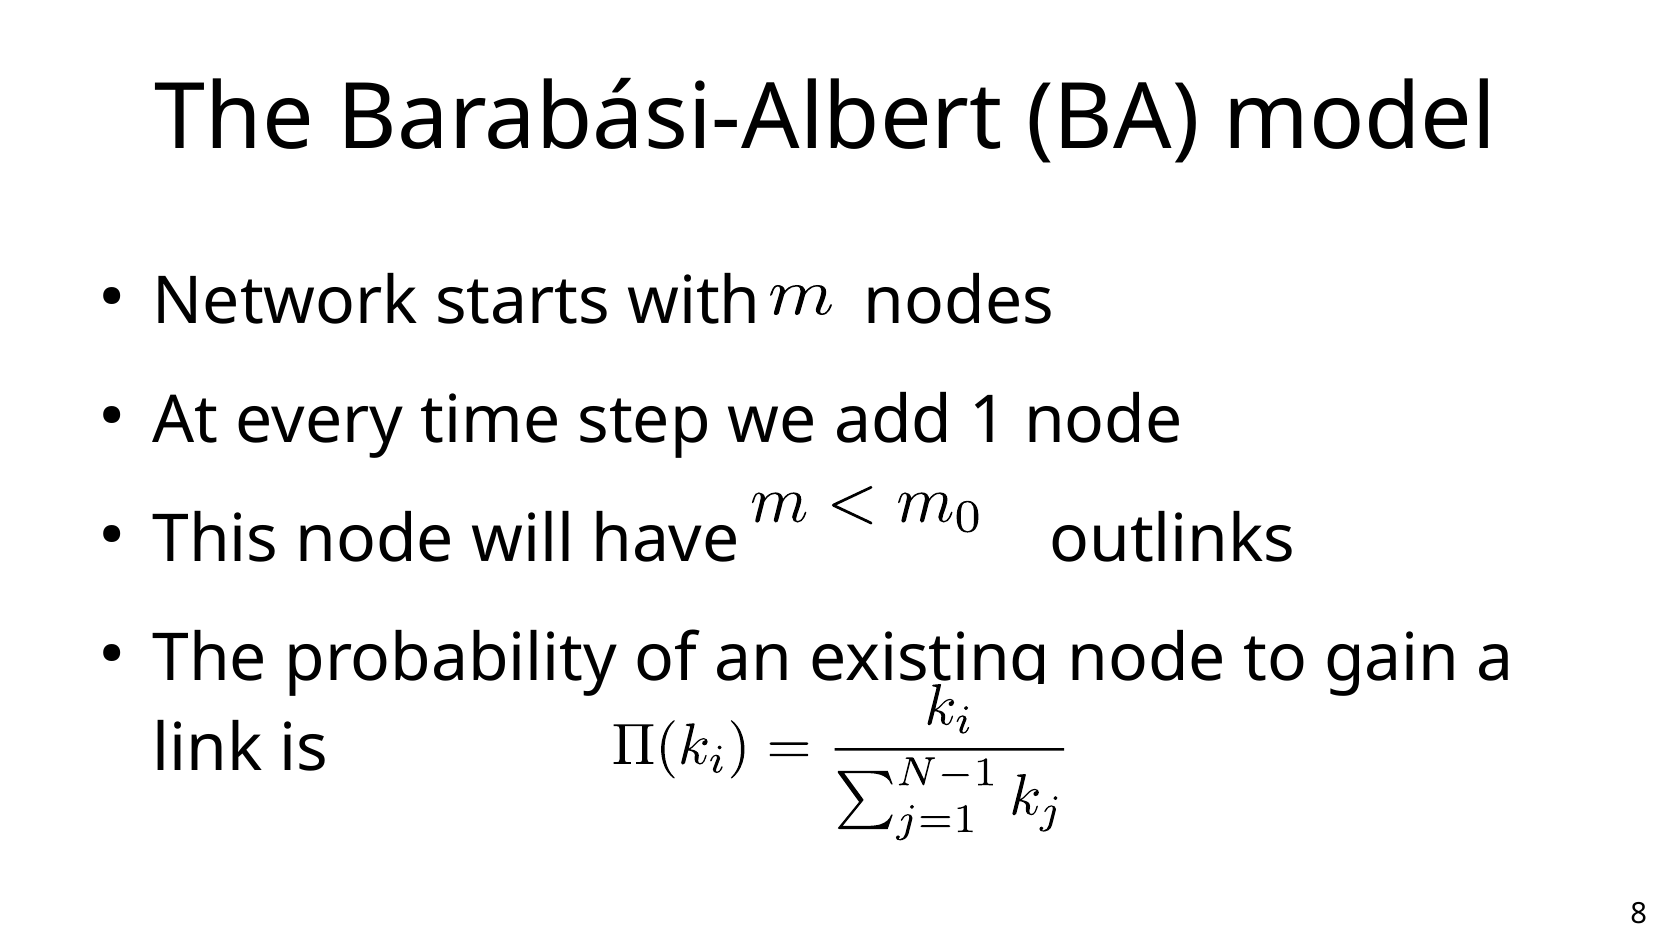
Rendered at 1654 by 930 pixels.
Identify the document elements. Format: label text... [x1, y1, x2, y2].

text_box [611, 684, 1065, 841]
title The Barabási-Albert (BA) model [82, 1, 1571, 225]
text_box [767, 284, 835, 316]
list Network starts with nodes At every time step we add 1 node This node will have outlinks The probability of an existing node to gain a link is [82, 252, 1571, 793]
text_box [750, 485, 981, 533]
